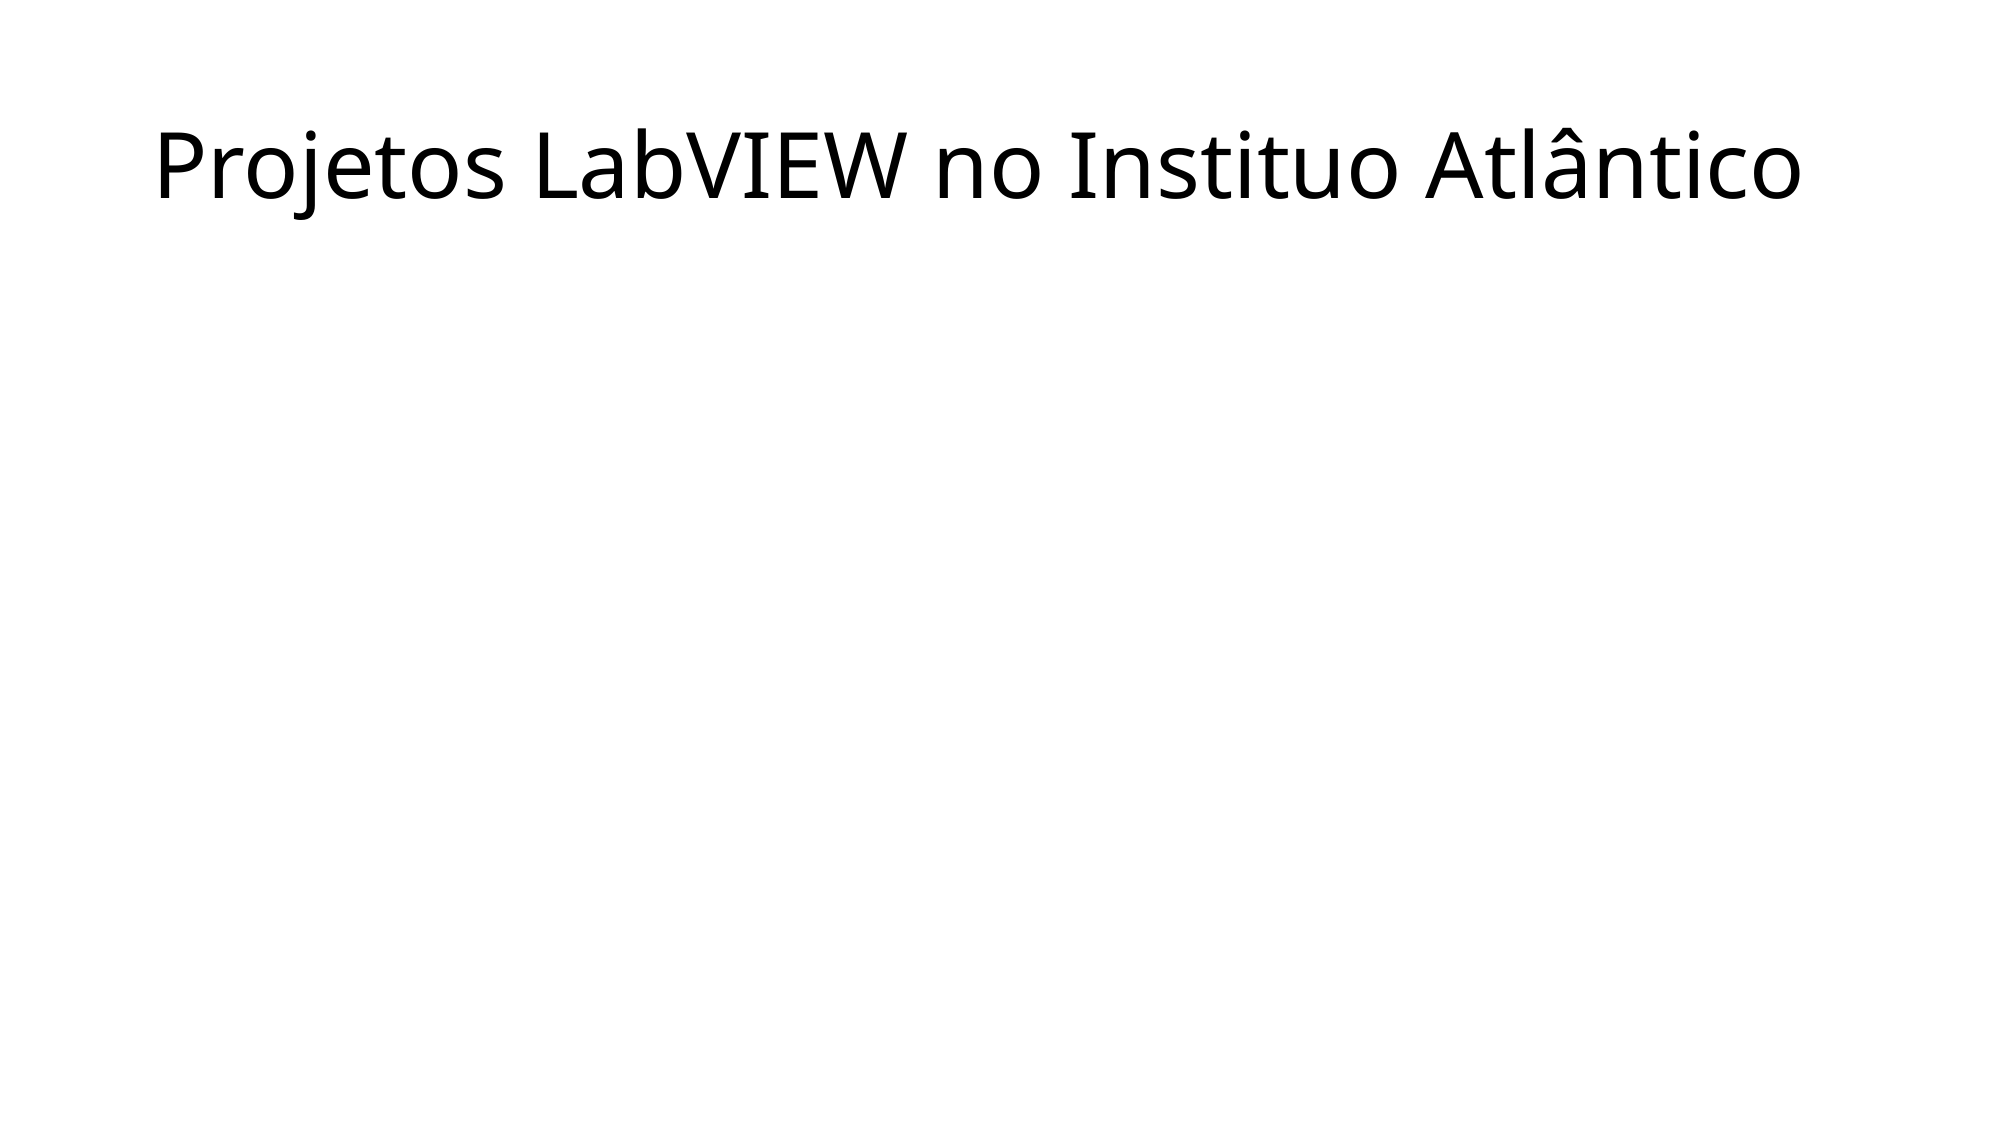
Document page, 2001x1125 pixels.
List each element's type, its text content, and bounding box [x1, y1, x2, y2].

title Projetos LabVIEW no Instituo Atlântico [137, 59, 1863, 278]
